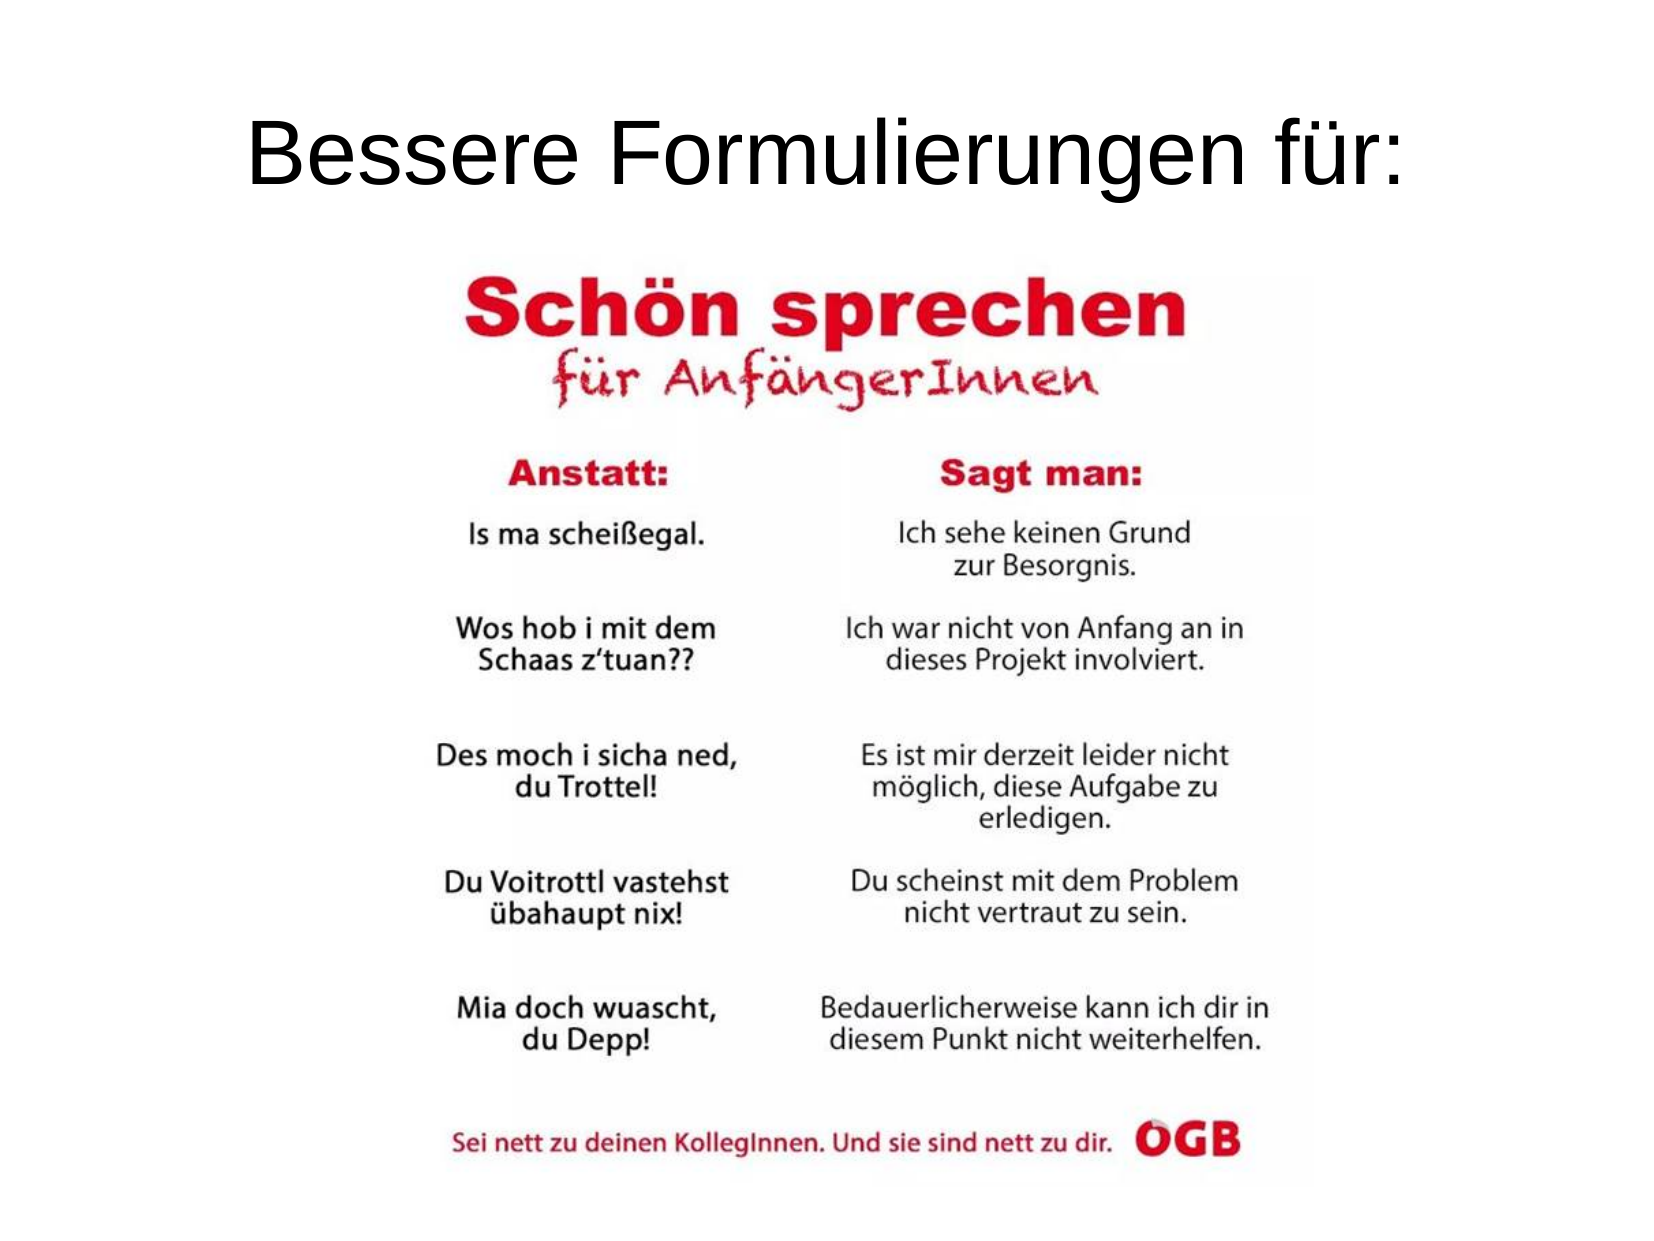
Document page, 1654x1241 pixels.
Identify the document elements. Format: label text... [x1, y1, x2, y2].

title Bessere Formulierungen für: [82, 49, 1571, 257]
picture [338, 211, 1314, 1187]
